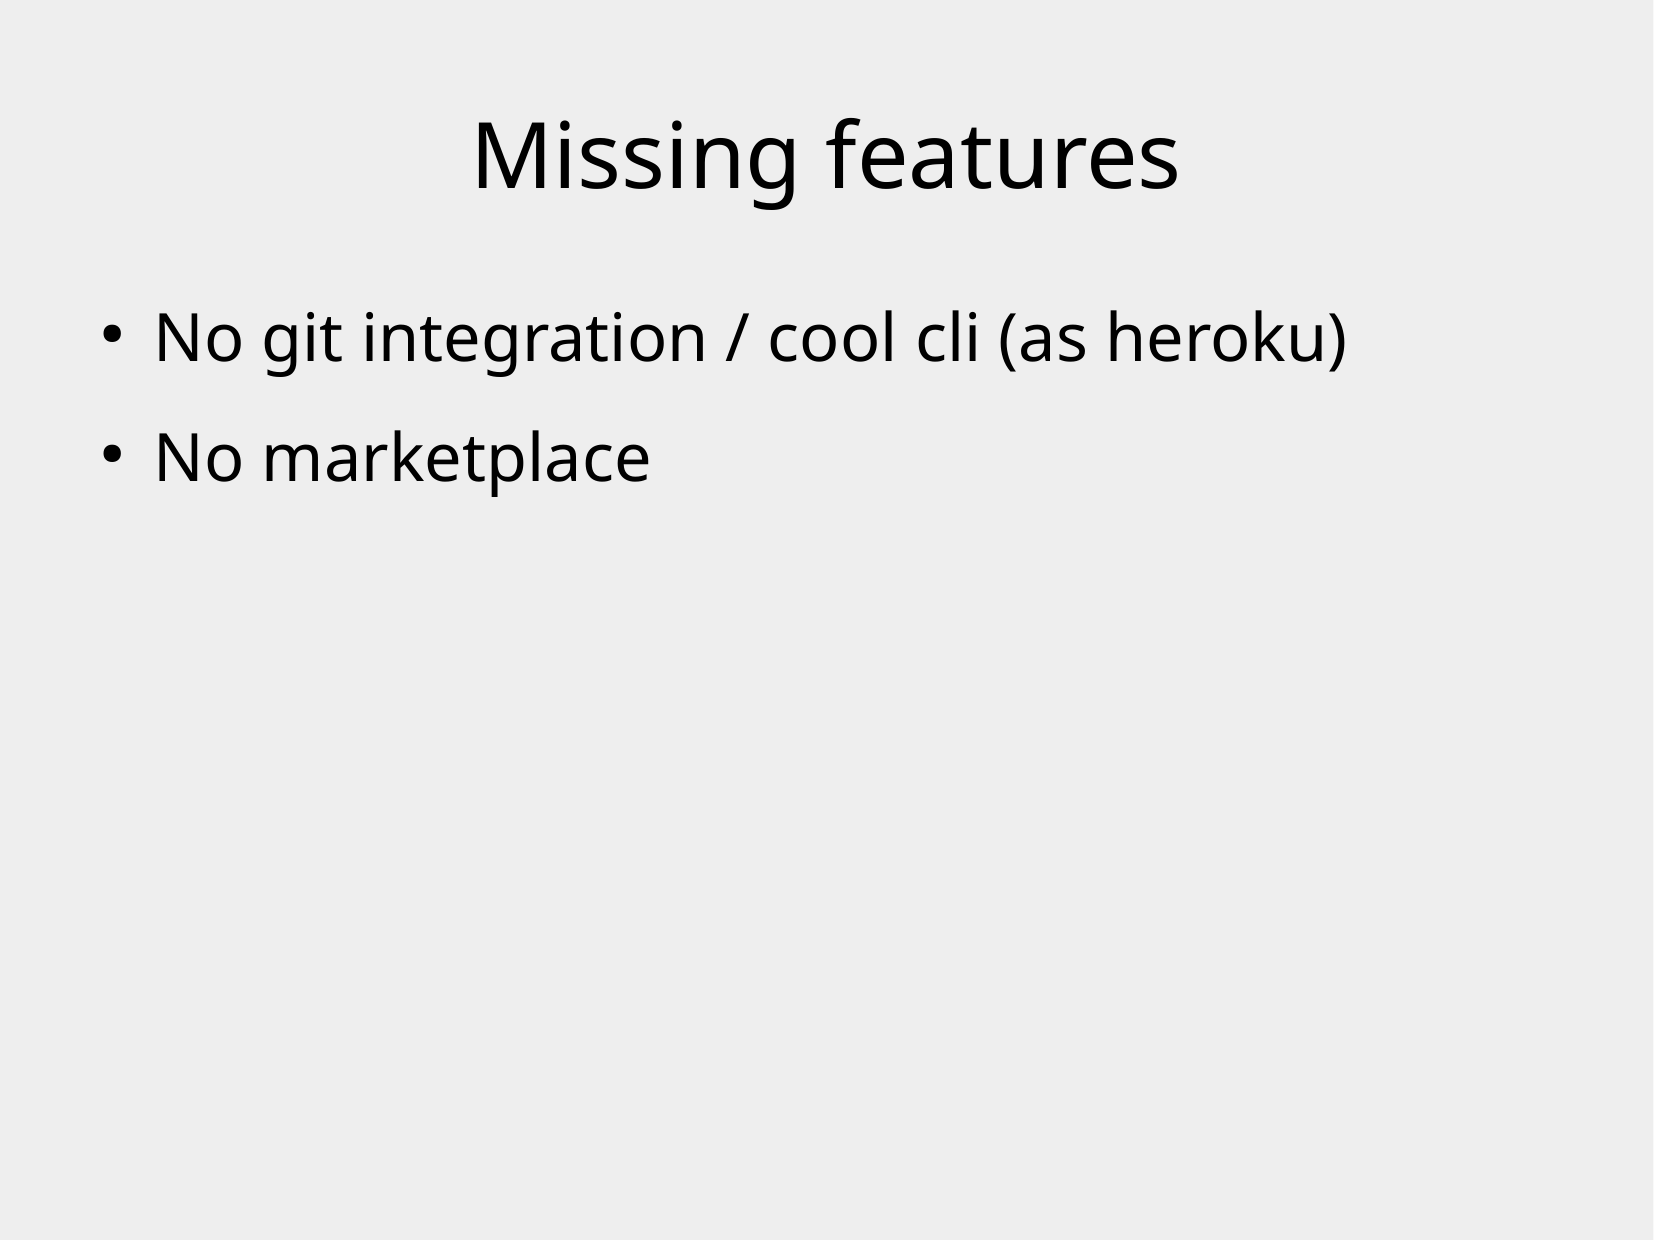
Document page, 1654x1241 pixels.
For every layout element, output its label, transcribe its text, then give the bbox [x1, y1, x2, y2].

list No git integration / cool cli (as heroku) No marketplace [82, 290, 1571, 1010]
title Missing features [82, 49, 1571, 257]
